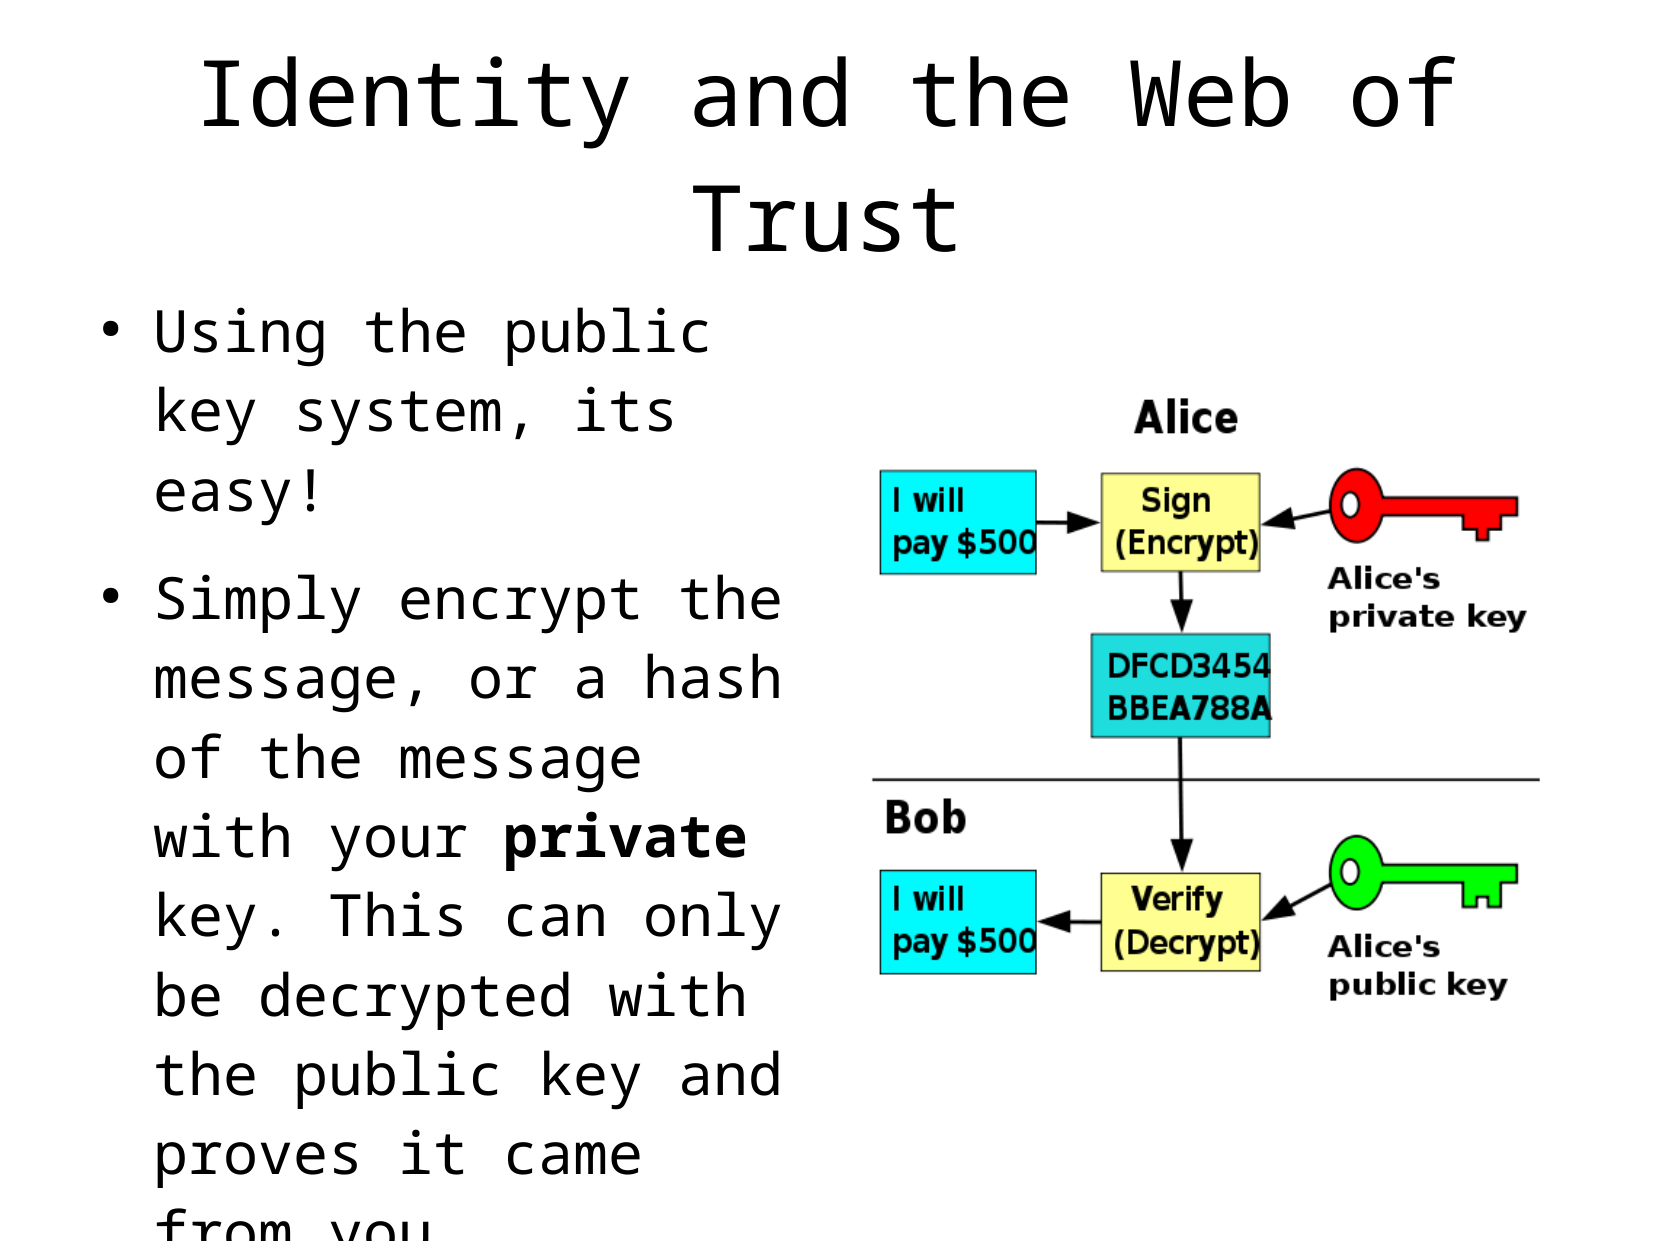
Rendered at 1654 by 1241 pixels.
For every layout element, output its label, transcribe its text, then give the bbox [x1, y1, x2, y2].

picture [266, 1226, 273, 1241]
picture [371, 1225, 389, 1241]
picture [278, 1226, 285, 1241]
list Using the public key system, its easy! Simply encrypt the message, or a hash of the message with your private key. This can only be decrypted with the public key and proves it came from you. [82, 290, 809, 1109]
title Identity and the Web of Trust [82, 52, 1571, 254]
picture [231, 1225, 249, 1241]
picture [0, 0, 1654, 1241]
